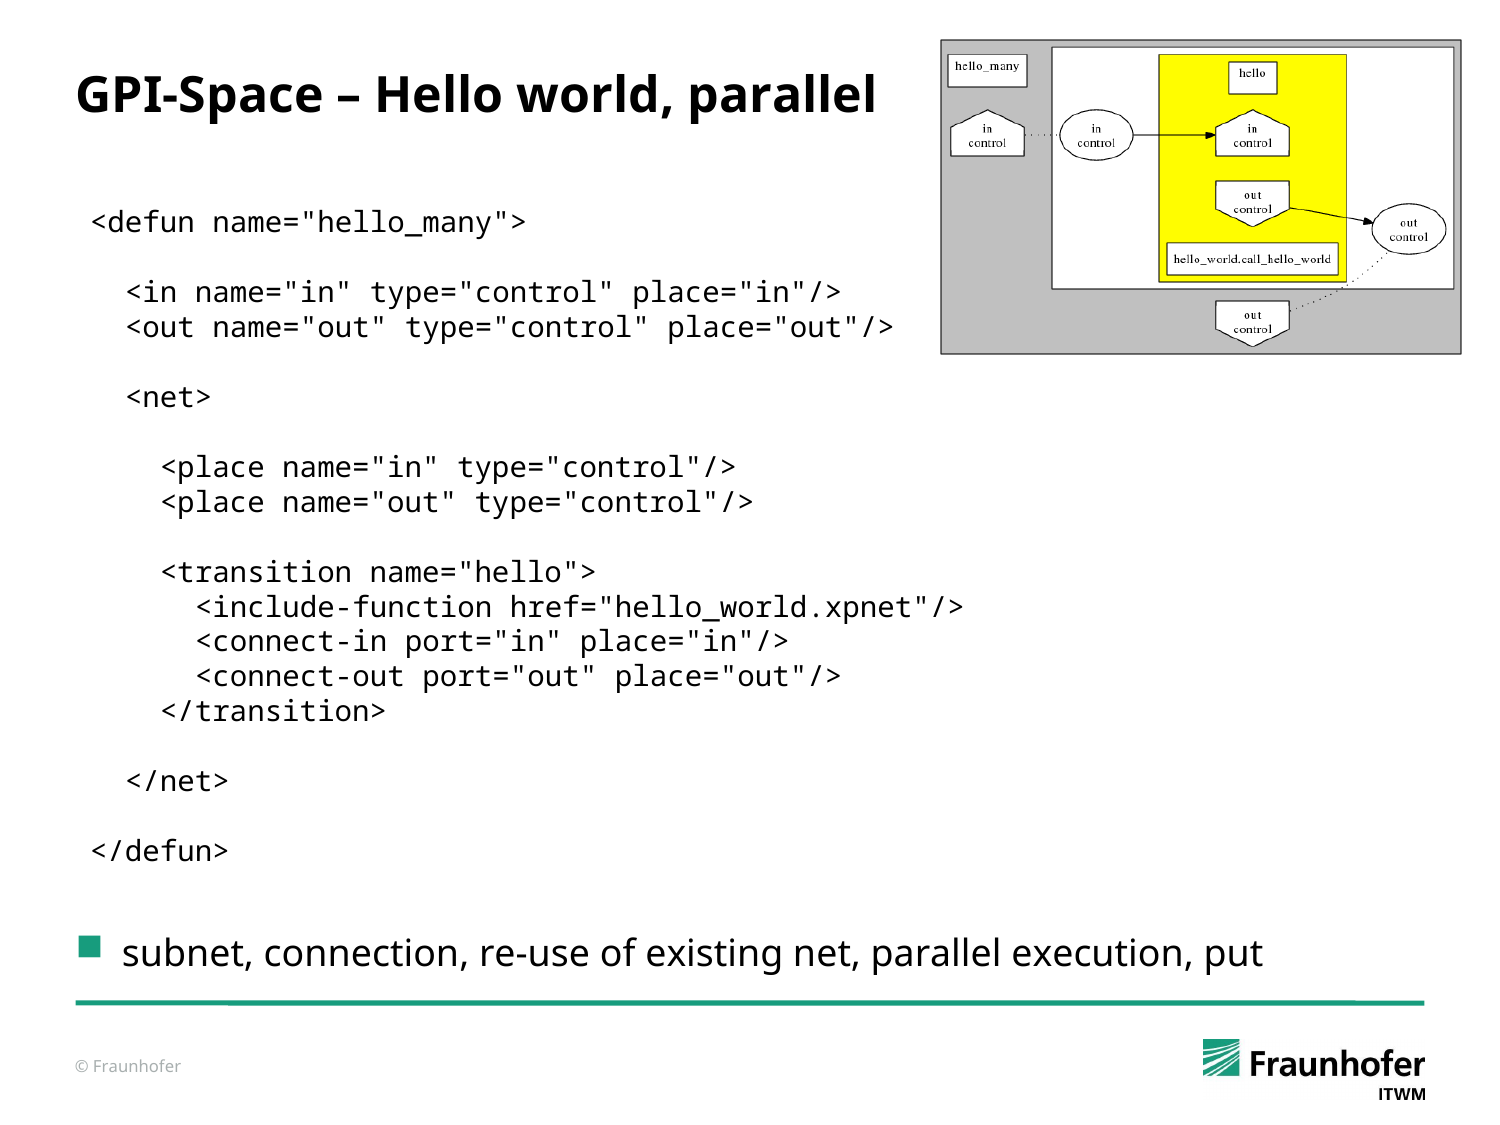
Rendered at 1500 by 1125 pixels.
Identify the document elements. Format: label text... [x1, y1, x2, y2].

text_box <defun name="hello_many"> <in name="in" type="control" place="in"/> <out name="out" type="control" place="out"/> <net> <place name="in" type="control"/> <place name="out" type="control"/> <transition name="hello"> <include-function href="hello_world.xpnet"/> <connect-in port="in" place="in"/> <connect-out port="out" place="out"/> </transition> </net> </defun> [75, 195, 1426, 1006]
picture [1203, 1043, 1425, 1100]
text_box subnet, connection, re-use of existing net, parallel execution, put [75, 928, 1425, 1043]
picture [930, 29, 1471, 364]
text_box GPI-Space – Hello world, parallel [75, 62, 930, 183]
